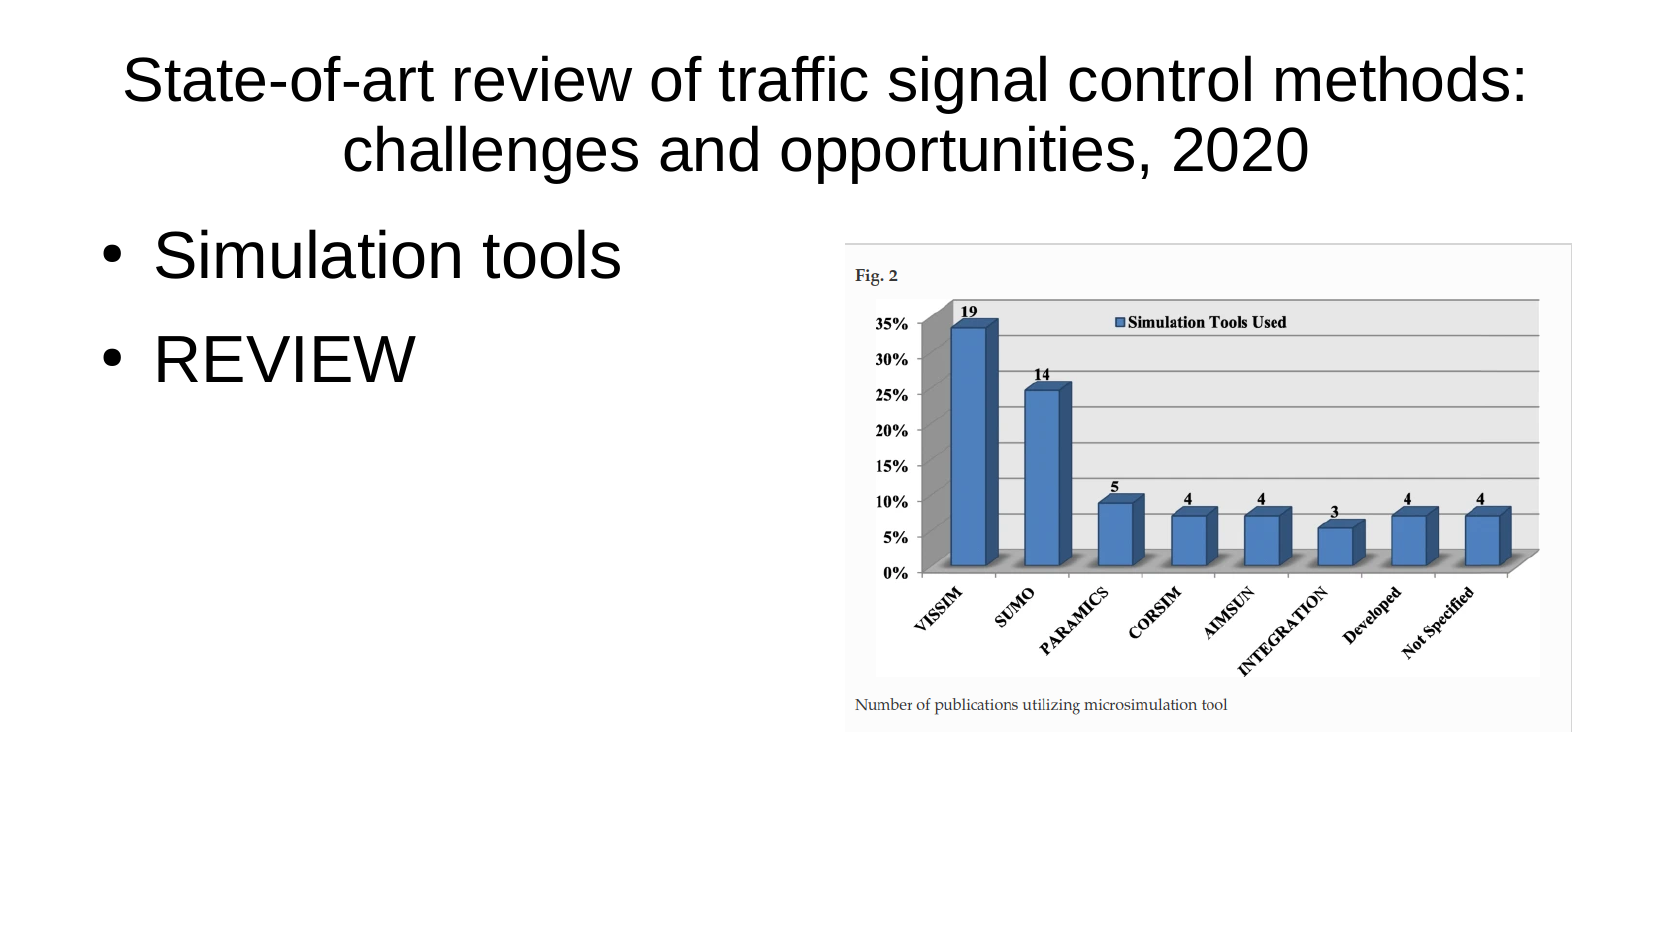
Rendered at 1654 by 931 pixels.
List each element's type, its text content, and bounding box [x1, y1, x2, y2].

list Simulation tools REVIEW [82, 217, 809, 758]
picture [845, 243, 1572, 732]
title State-of-art review of traffic signal control methods: challenges and opportunities, 2020 [82, 37, 1571, 193]
